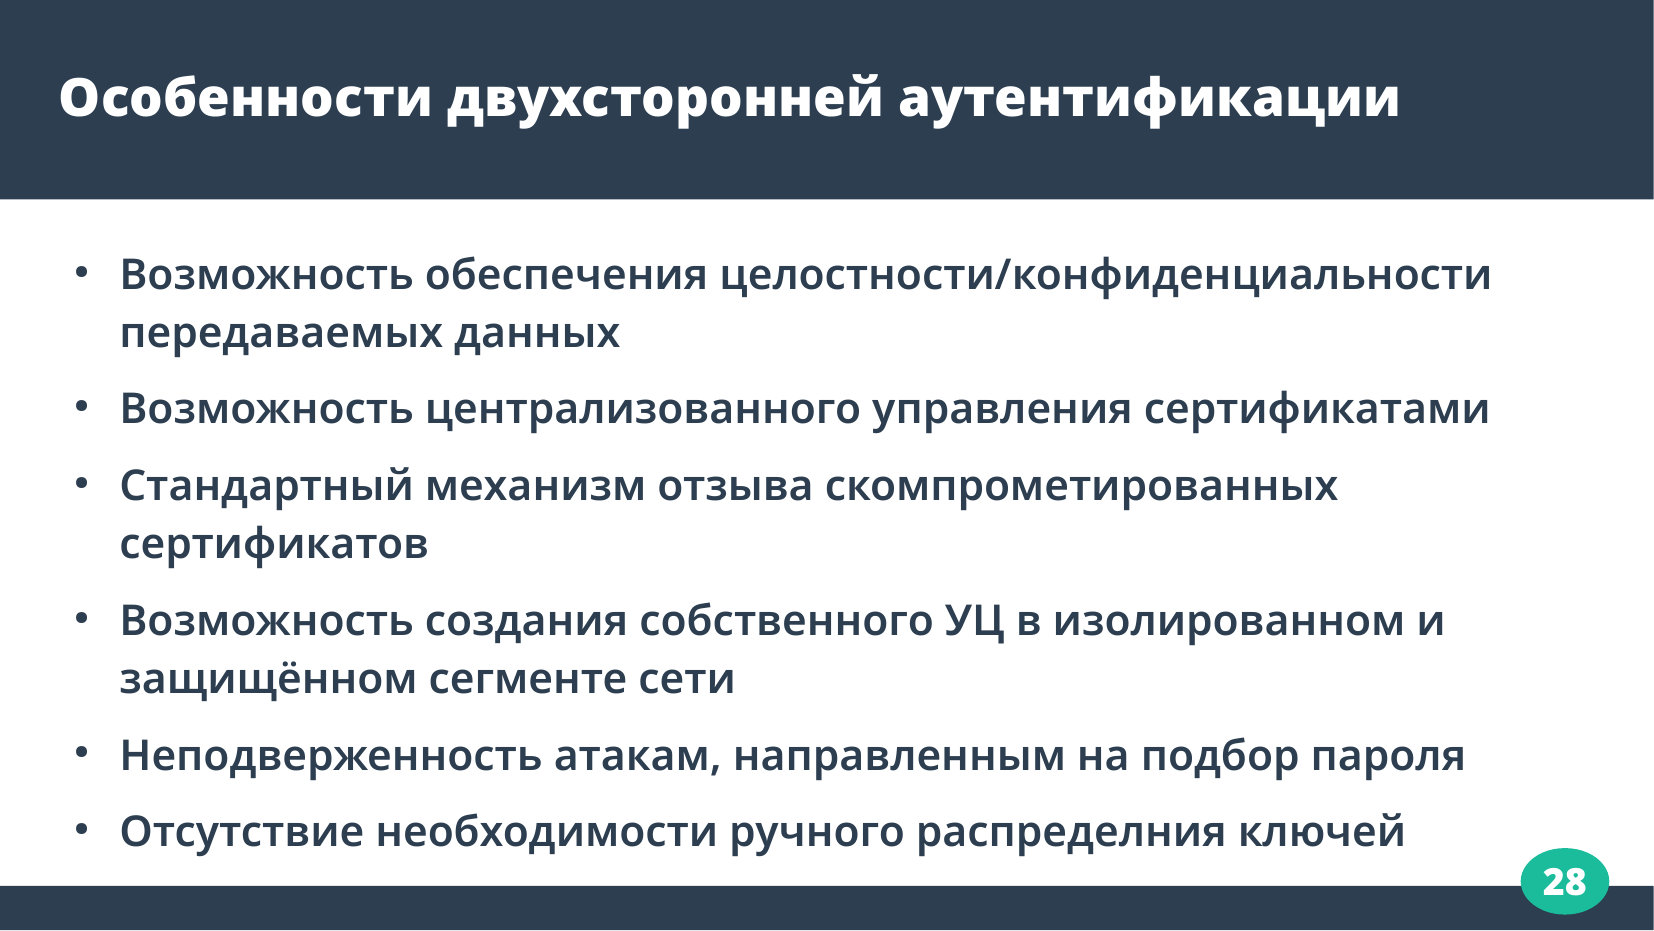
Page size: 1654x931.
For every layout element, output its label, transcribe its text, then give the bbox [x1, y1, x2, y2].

list Возможность обеспечения целостности/конфиденциальности передаваемых данных Возможность централизованного управления сертификатами Стандартный механизм отзыва скомпрометированных сертификатов Возможность создания собственного УЦ в изолированном и защищённом сегменте сети Неподверженность атакам, направленным на подбор пароля Отсутствие необходимости ручного распределния ключей [59, 243, 1595, 864]
title Особенности двухсторонней аутентификации [59, 37, 1595, 155]
